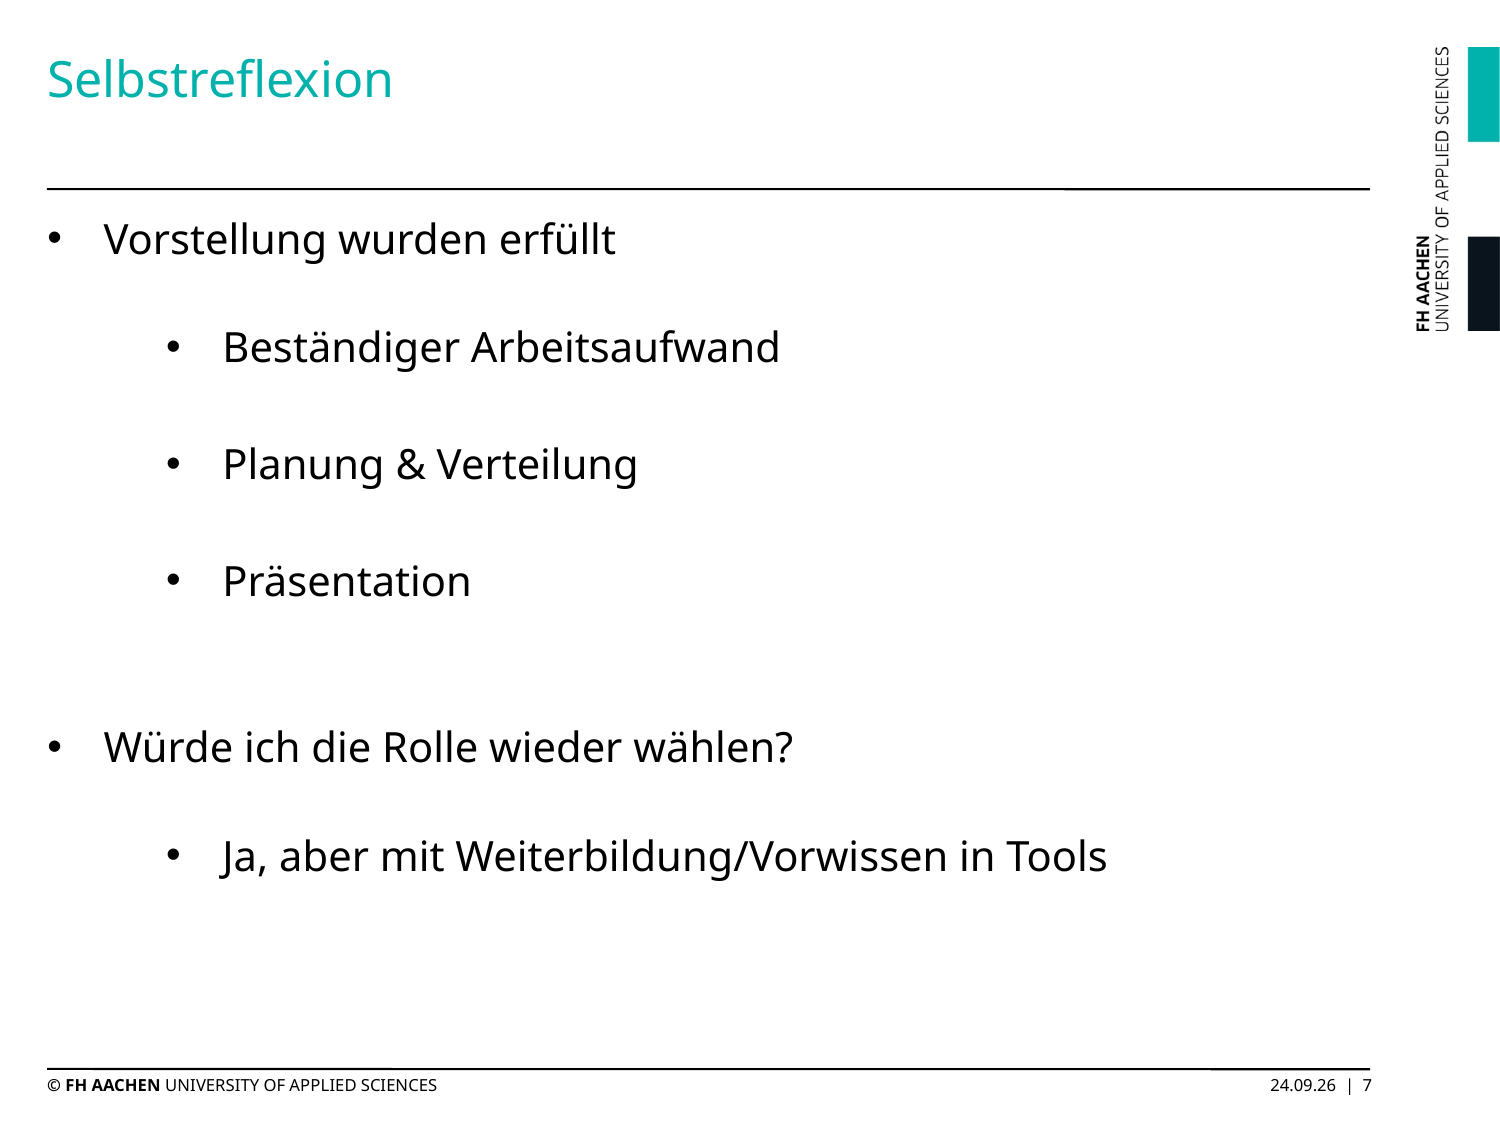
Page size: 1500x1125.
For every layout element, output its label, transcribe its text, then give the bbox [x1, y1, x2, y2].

list Vorstellung wurden erfüllt Beständiger Arbeitsaufwand Planung & Verteilung Präsentation Würde ich die Rolle wieder wählen? Ja, aber mit Weiterbildung/Vorwissen in Tools [47, 212, 1371, 1040]
picture [1404, 47, 1500, 331]
title Selbstreflexion [47, 47, 1371, 166]
